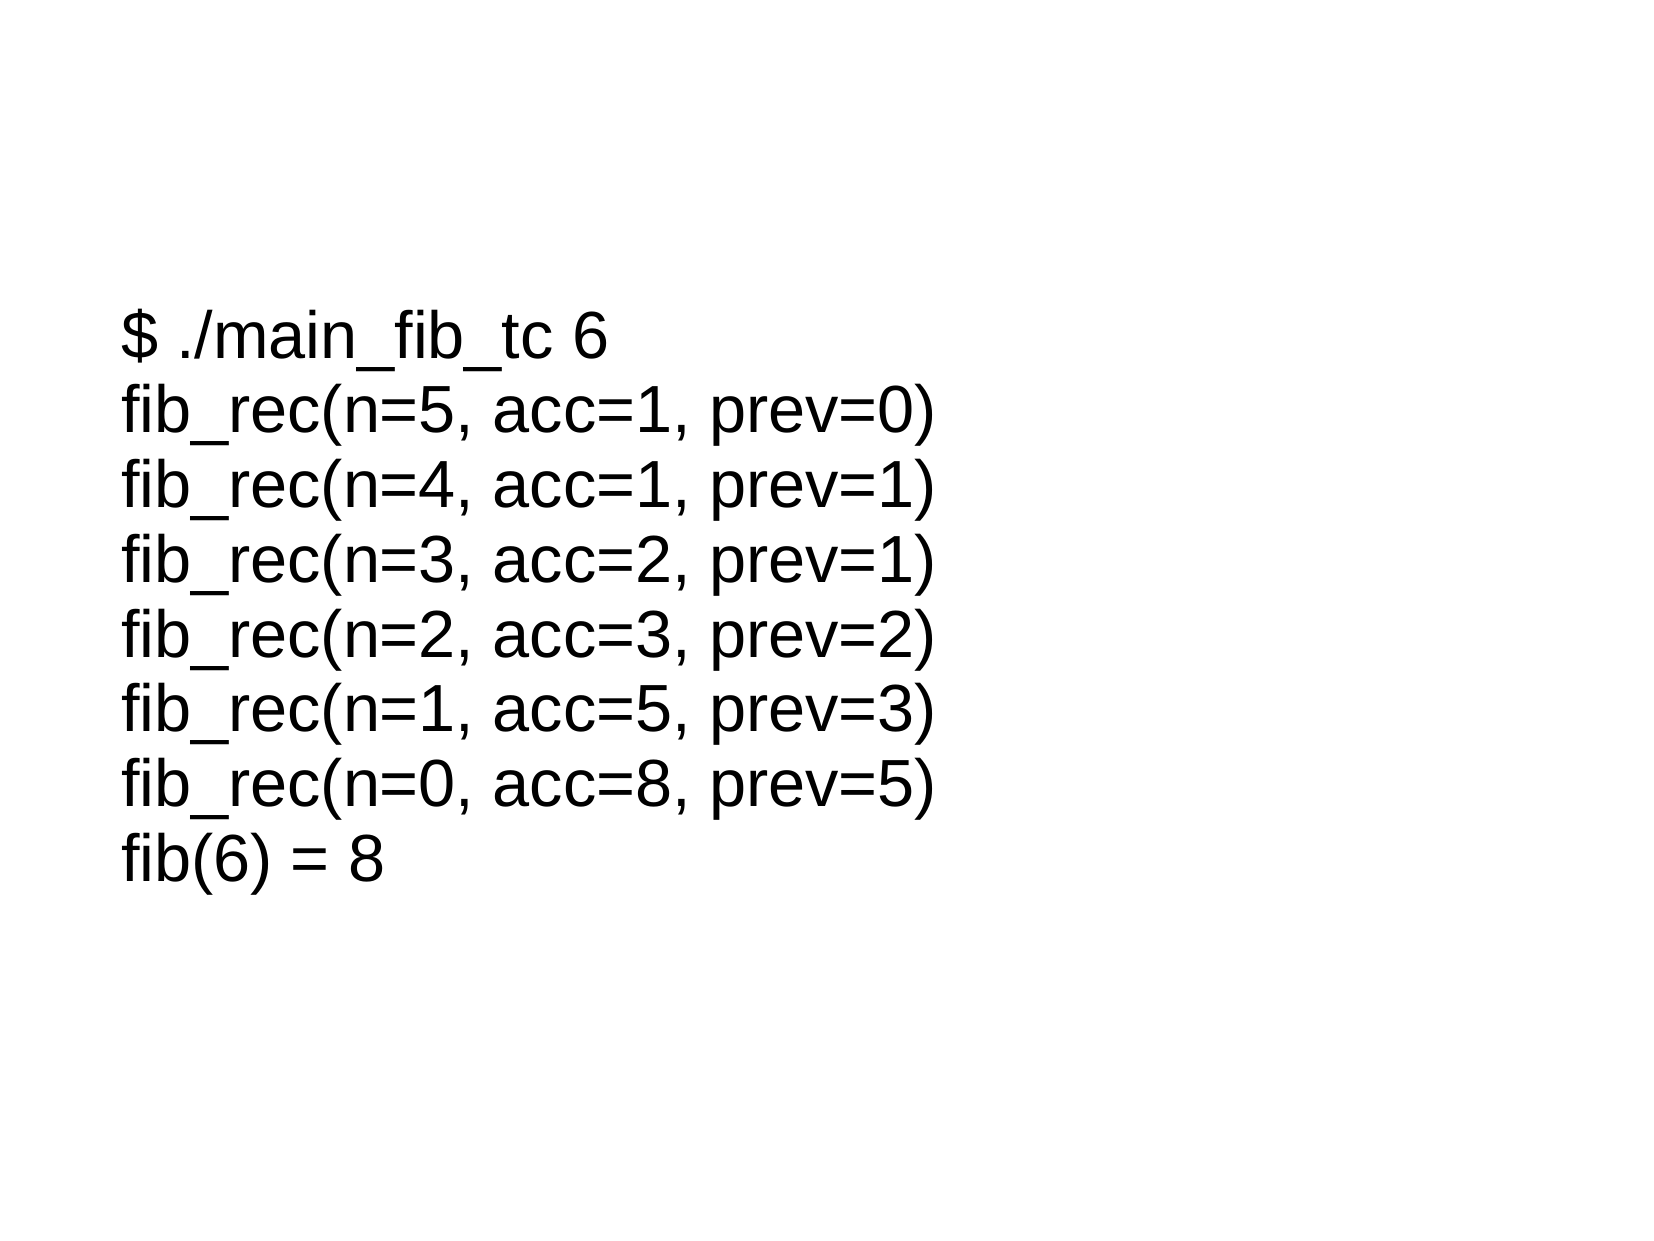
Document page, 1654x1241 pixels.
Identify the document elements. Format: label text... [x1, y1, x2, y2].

text_box $ ./main_fib_tc 6 fib_rec(n=5, acc=1, prev=0) fib_rec(n=4, acc=1, prev=1) fib_rec(n=3, acc=2, prev=1) fib_rec(n=2, acc=3, prev=2) fib_rec(n=1, acc=5, prev=3) fib_rec(n=0, acc=8, prev=5) fib(6) = 8 [106, 290, 1538, 1010]
